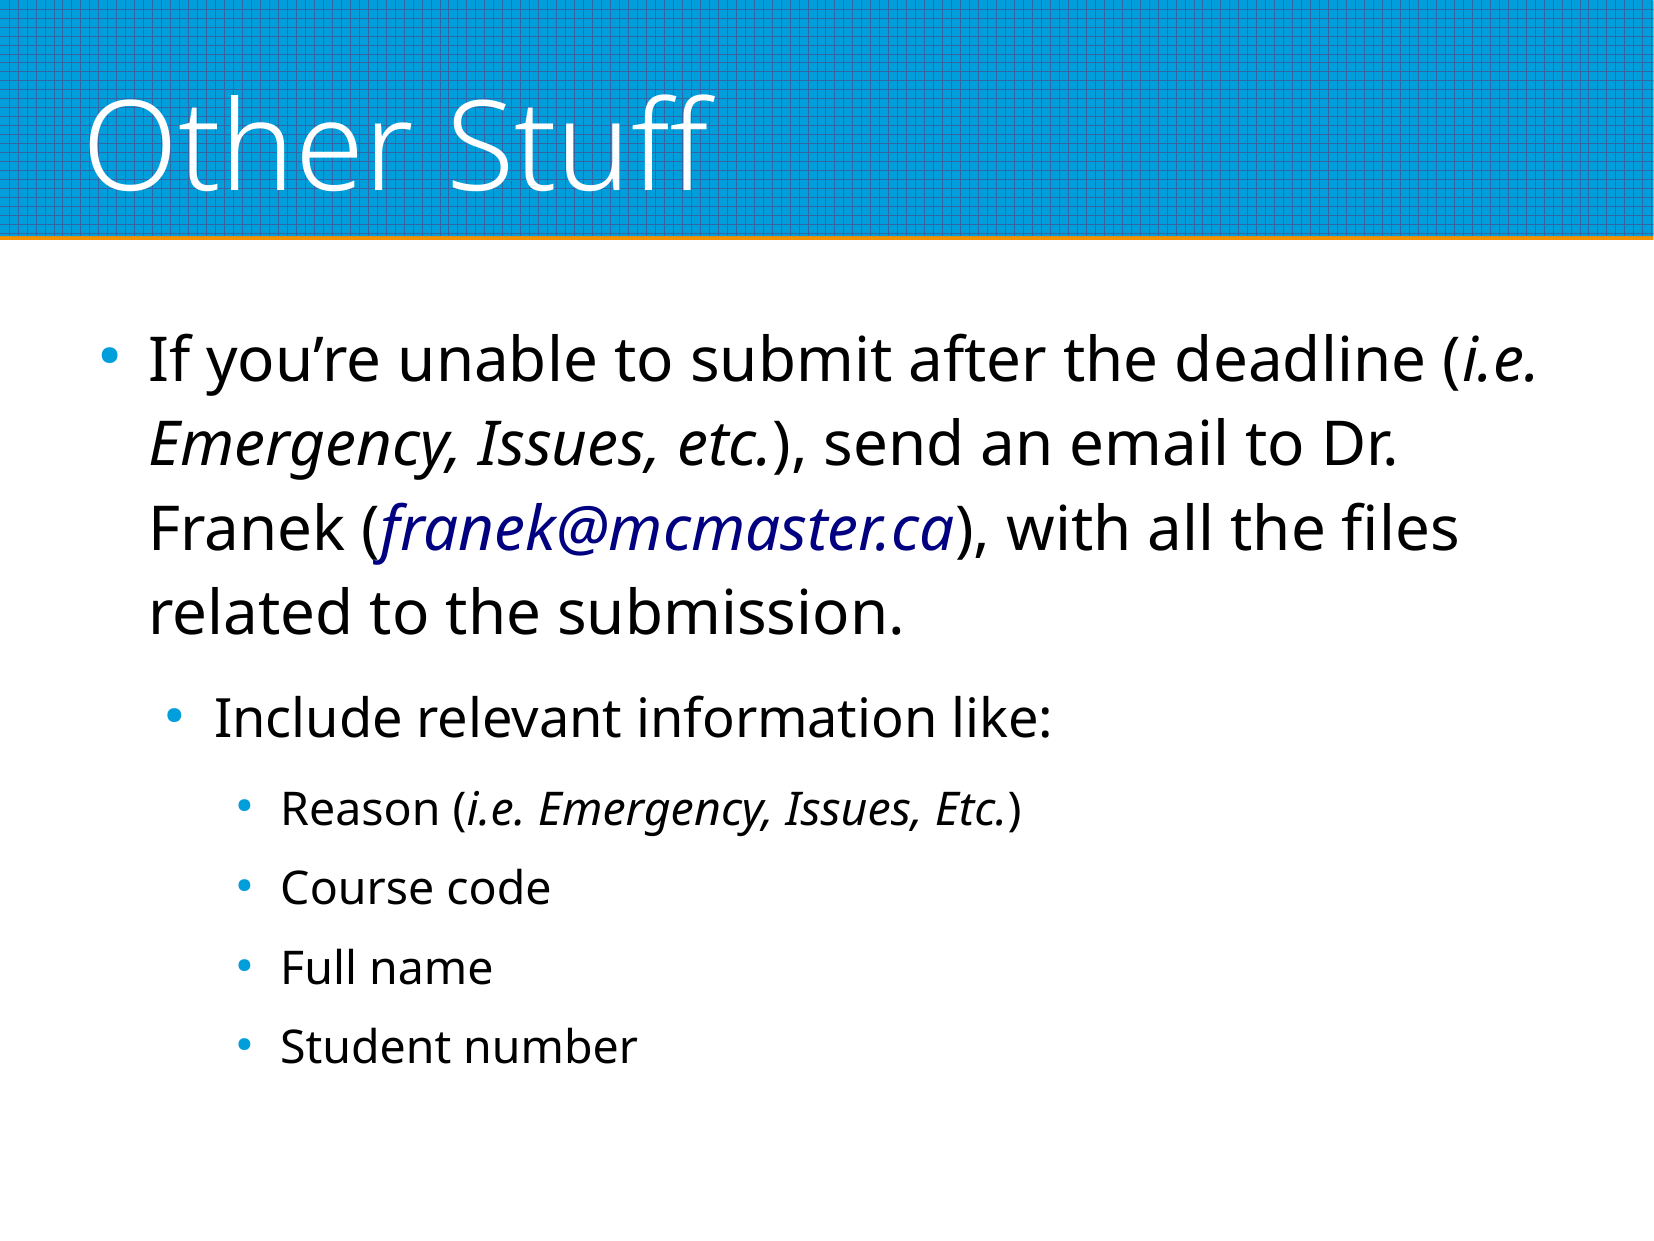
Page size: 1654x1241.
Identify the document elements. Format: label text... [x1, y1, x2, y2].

list If you’re unable to submit after the deadline (i.e. Emergency, Issues, etc.), send an email to Dr. Franek (franek@mcmaster.ca), with all the files related to the submission. Include relevant information like: Reason (i.e. Emergency, Issues, Etc.) Course code Full name Student number [82, 314, 1563, 1081]
title Other Stuff [82, 19, 1571, 227]
